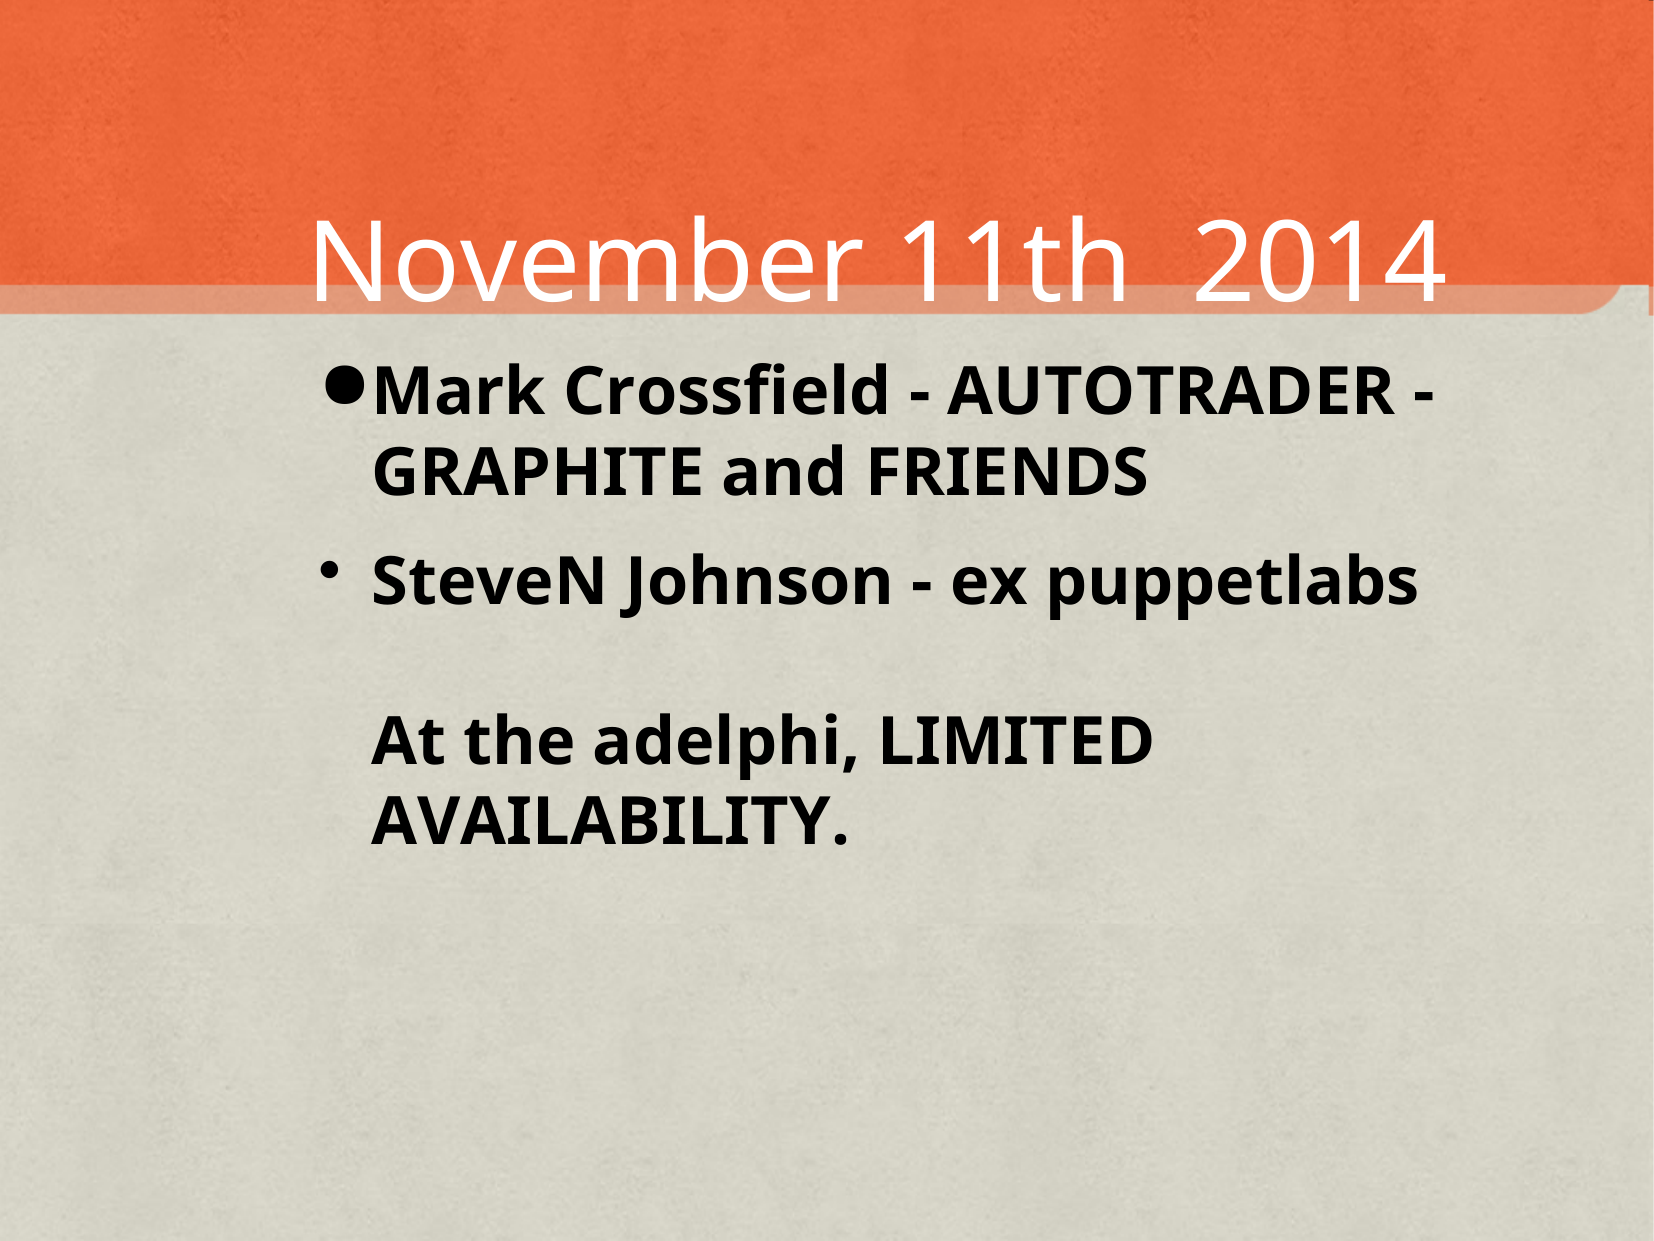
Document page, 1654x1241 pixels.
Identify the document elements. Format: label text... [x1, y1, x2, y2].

text_box Mark Crossfield - AUTOTRADER - GRAPHITE and FRIENDS SteveN Johnson - ex puppetlabs At the adelphi, LIMITED AVAILABILITY. [301, 348, 1525, 1068]
text_box November 11th 2014 [306, 189, 1654, 318]
picture [0, 0, 1654, 1241]
